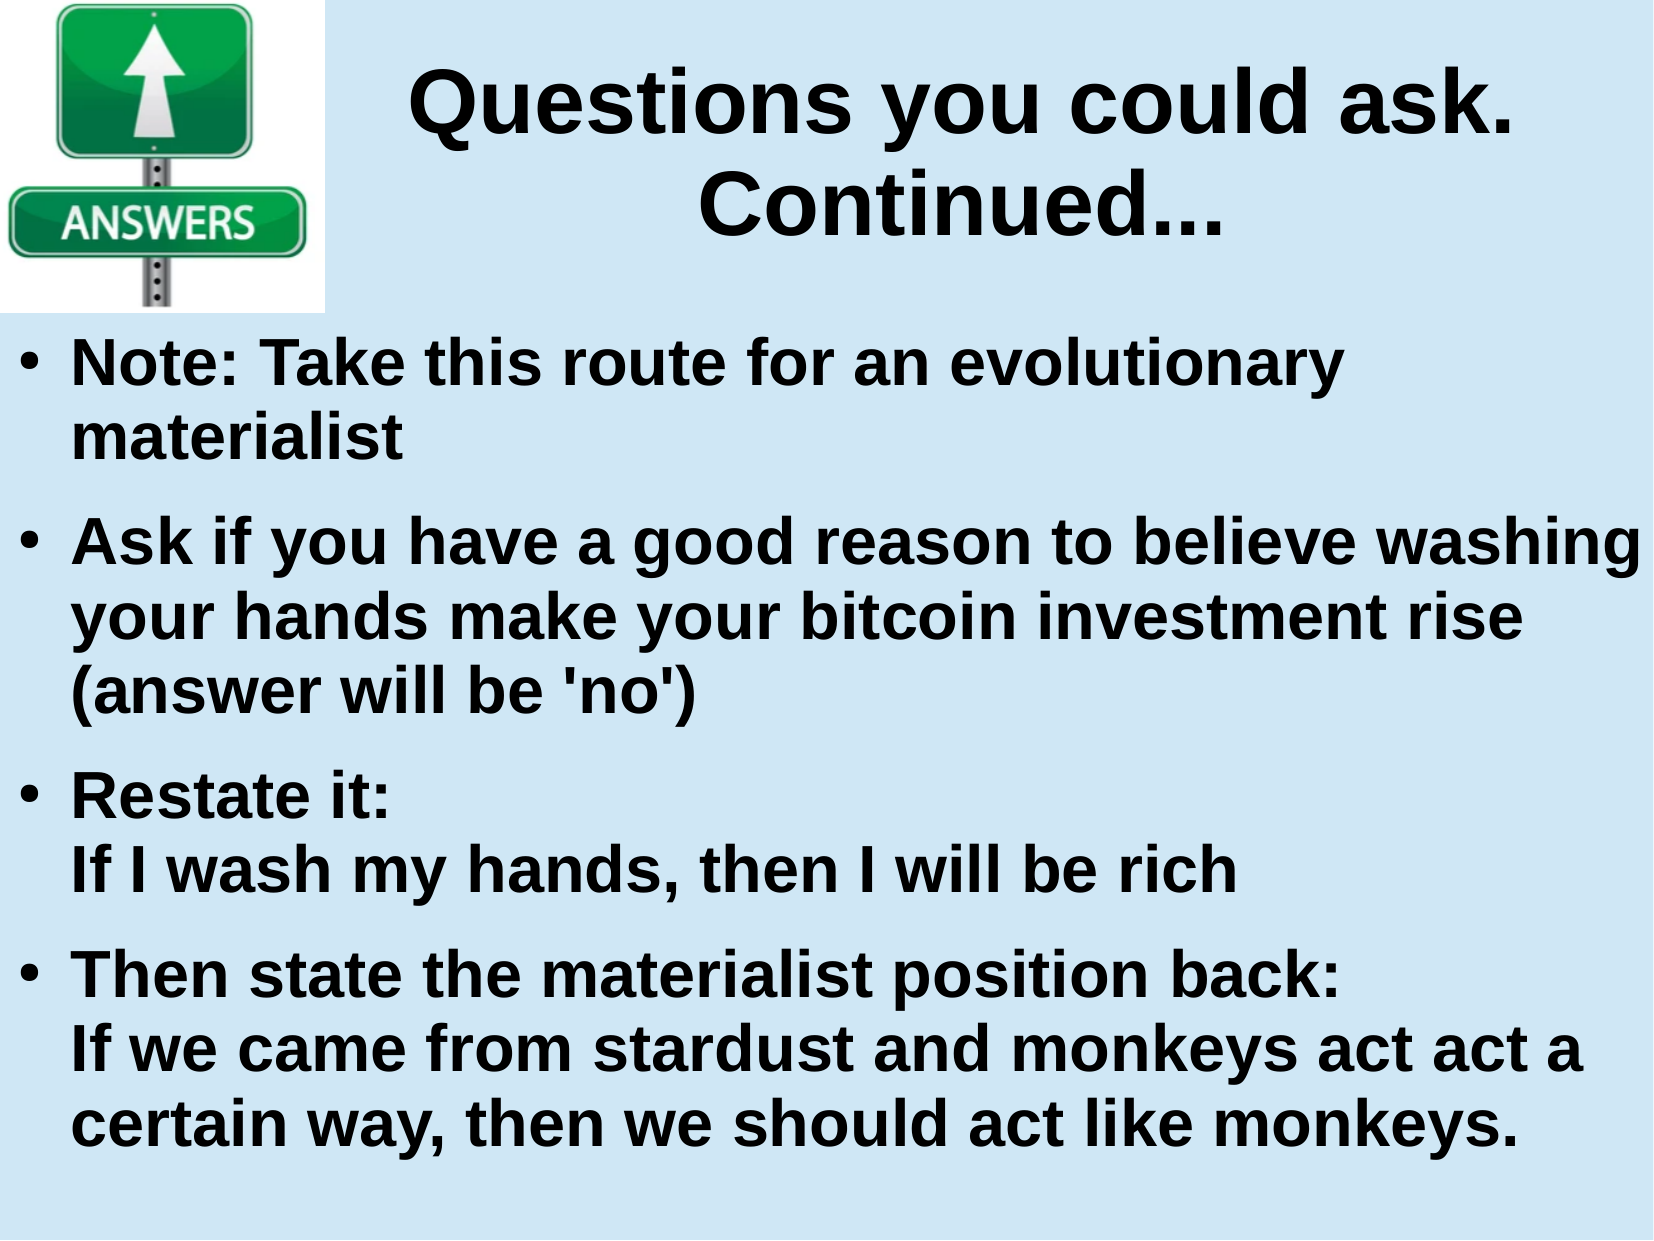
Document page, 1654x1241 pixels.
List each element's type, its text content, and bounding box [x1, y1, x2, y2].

list Note: Take this route for an evolutionary materialist Ask if you have a good reason to believe washing your hands make your bitcoin investment rise (answer will be 'no') Restate it: If I wash my hands, then I will be rich Then state the materialist position back: If we came from stardust and monkeys act act a certain way, then we should act like monkeys. [0, 324, 1654, 1241]
title Questions you could ask. Continued... [354, 49, 1571, 257]
picture [0, 0, 325, 313]
